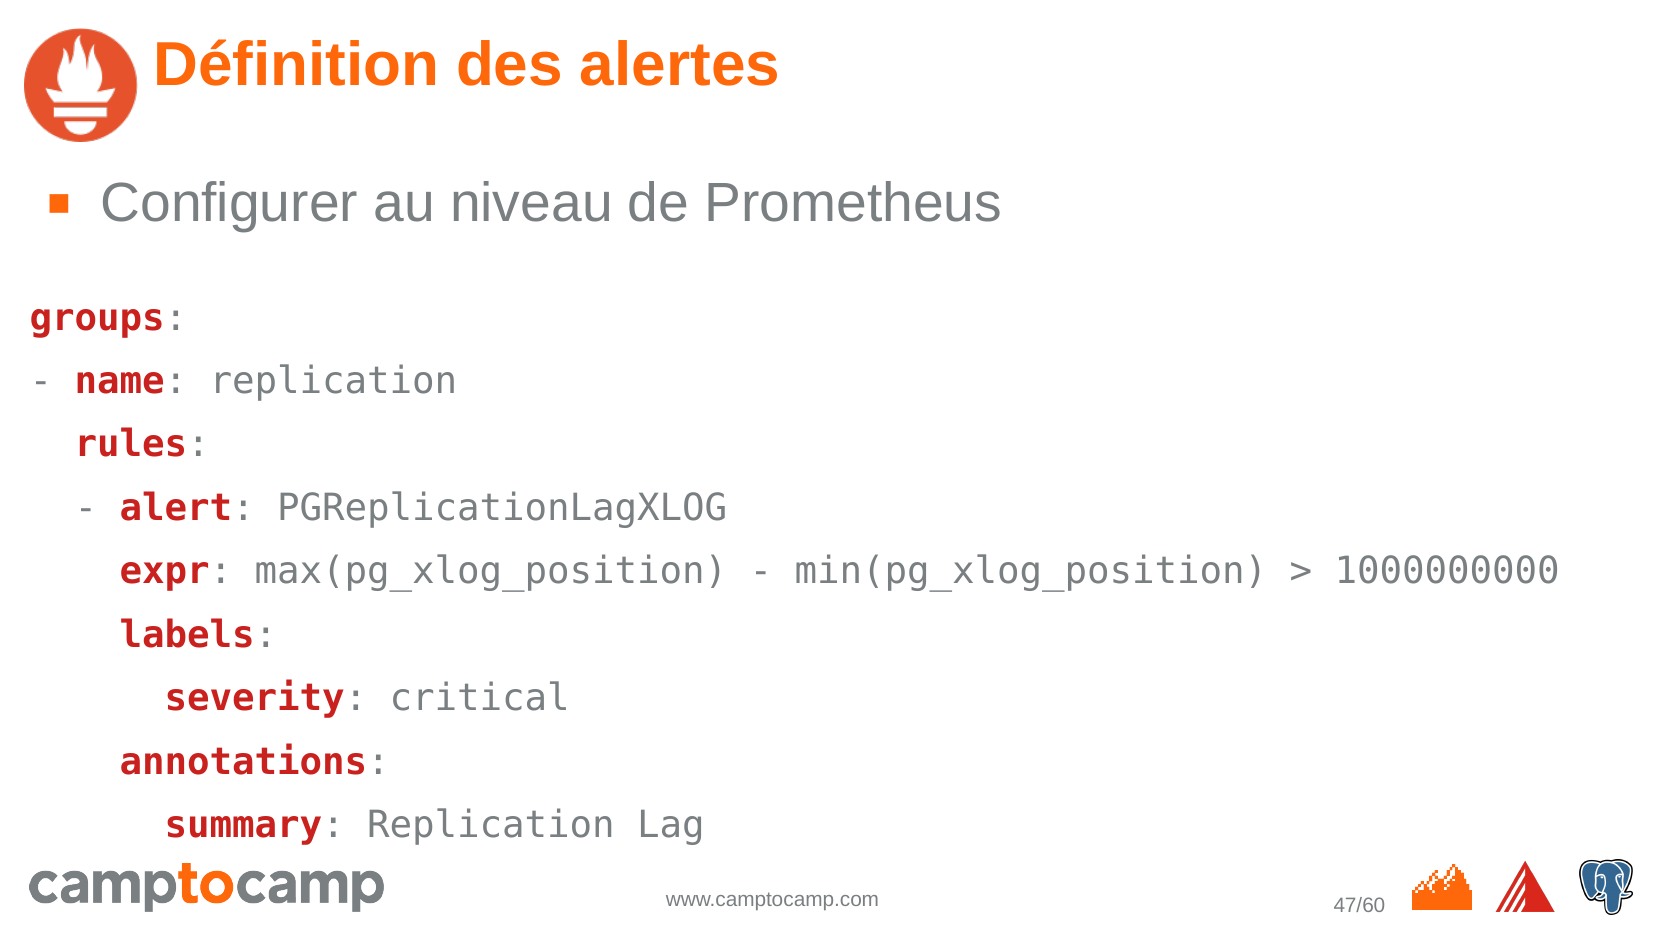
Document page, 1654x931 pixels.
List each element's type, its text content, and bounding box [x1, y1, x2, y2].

picture [29, 863, 384, 912]
list Configurer au niveau de Prometheus [29, 171, 1625, 827]
picture [1579, 859, 1633, 915]
list groups: - name: replication rules: - alert: PGReplicationLagXLOG expr: max(pg_xlog_position) - min(pg_xlog_position) > 1000000000 labels: severity: critical annotations: summary: Replication Lag [29, 295, 1595, 857]
picture [1495, 857, 1556, 917]
picture [1412, 864, 1472, 910]
title Définition des alertes [153, 29, 1625, 156]
picture [24, 28, 139, 142]
